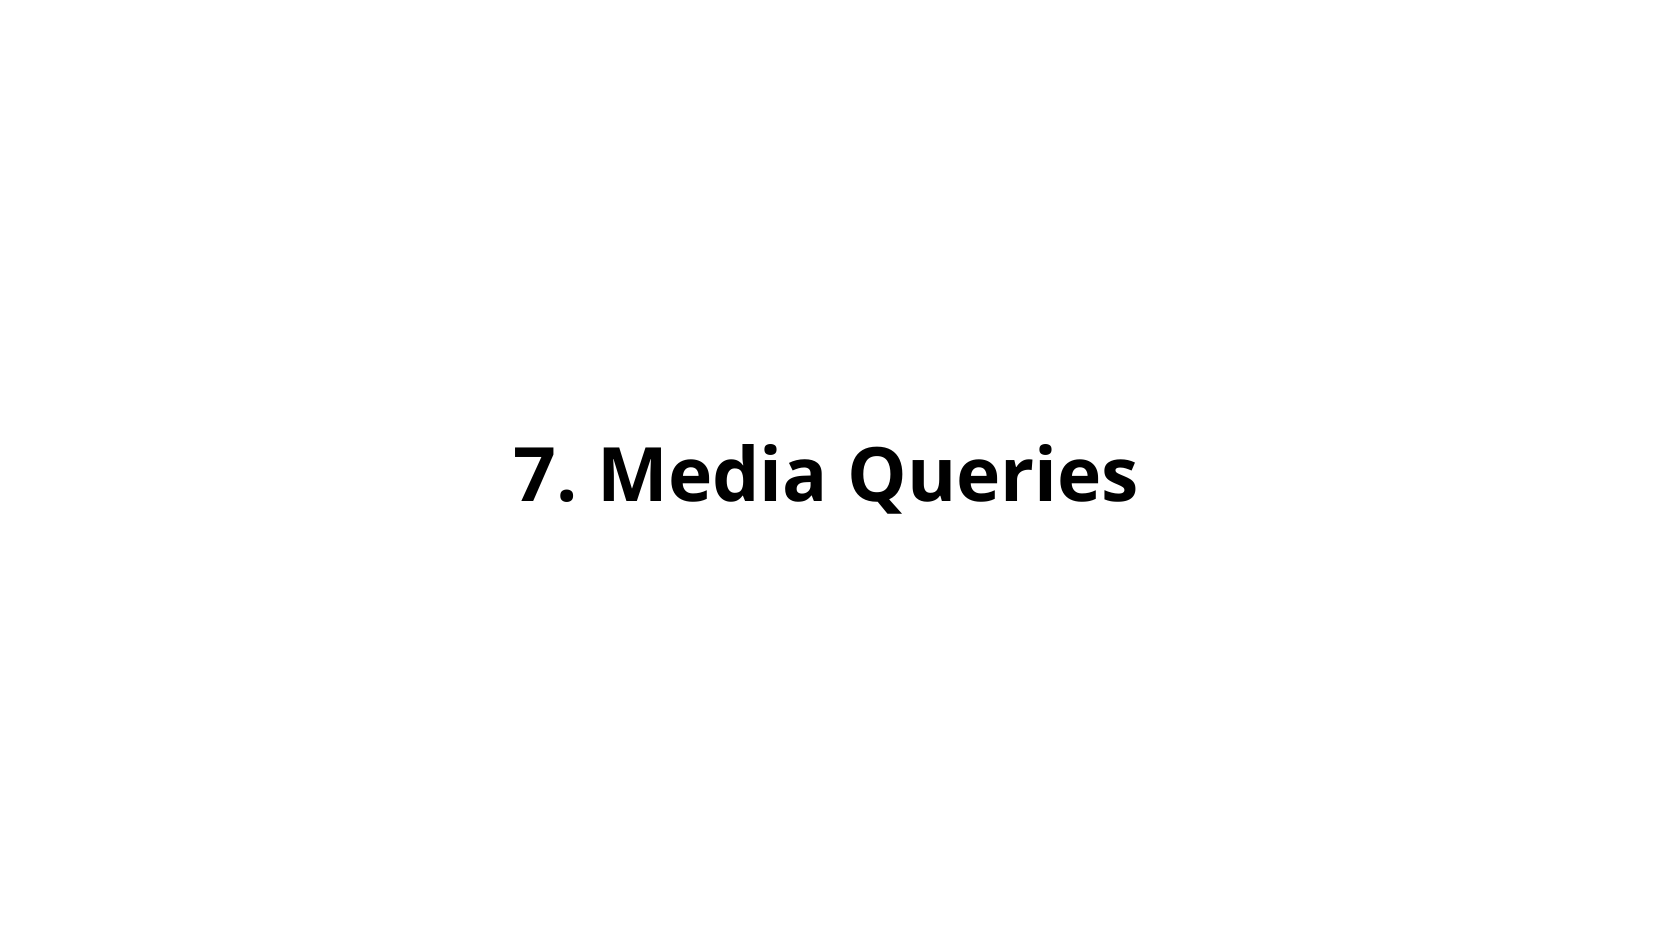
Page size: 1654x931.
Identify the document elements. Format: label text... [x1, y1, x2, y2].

title 7. Media Queries [0, 377, 1654, 567]
